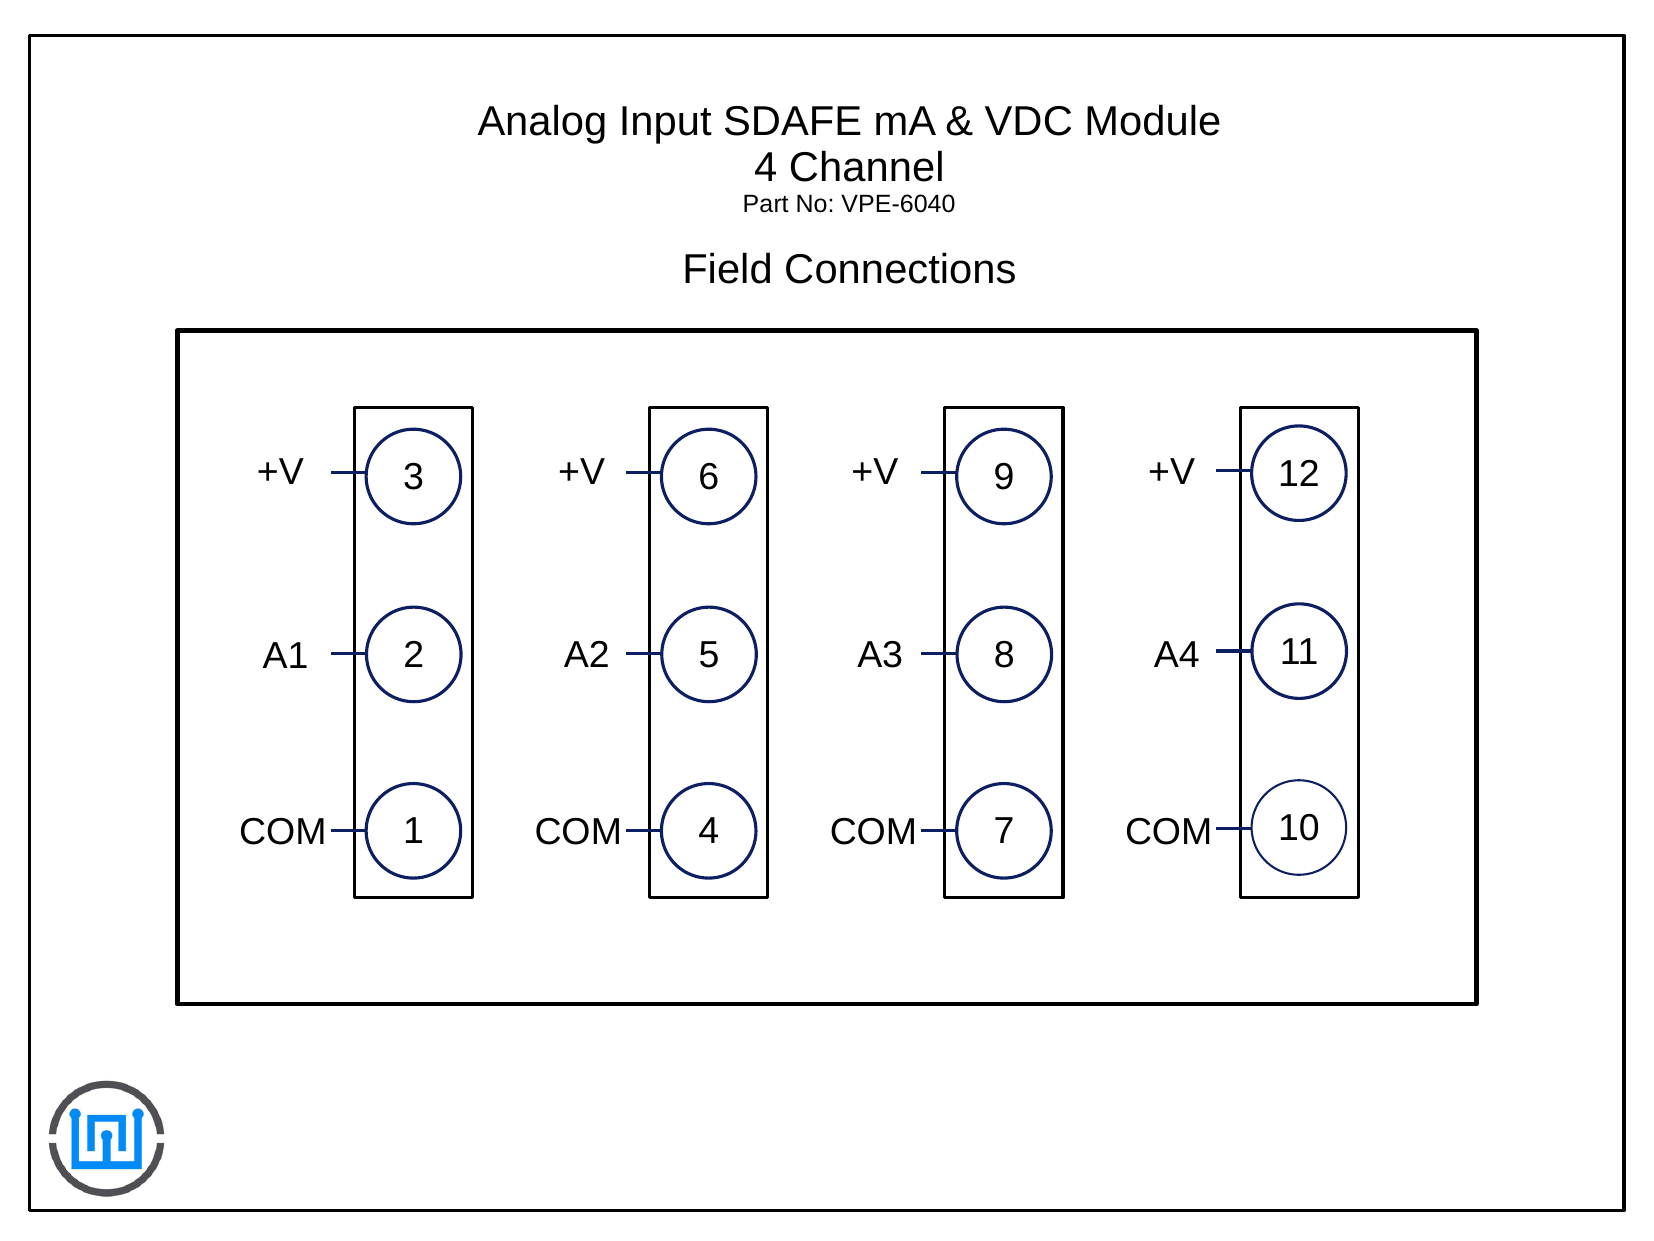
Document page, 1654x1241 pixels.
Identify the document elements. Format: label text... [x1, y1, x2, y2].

text_box 9 [956, 429, 1052, 524]
text_box +V [543, 442, 632, 514]
text_box A2 [549, 626, 629, 685]
text_box 10 [1251, 780, 1347, 875]
text_box A3 [842, 626, 923, 685]
text_box 1 [366, 783, 461, 879]
text_box 4 [661, 783, 756, 879]
text_box +V [836, 442, 926, 514]
text_box COM [815, 803, 933, 860]
text_box Analog Input SDAFE mA & VDC Module 4 Channel Part No: VPE-6040 Field Connections [462, 89, 1408, 394]
text_box A1 [248, 626, 328, 686]
text_box COM [519, 803, 637, 861]
text_box 5 [661, 607, 757, 702]
text_box COM [224, 803, 342, 861]
text_box 11 [1252, 603, 1347, 699]
text_box +V [242, 443, 331, 514]
text_box 3 [366, 429, 461, 524]
text_box 7 [956, 783, 1052, 879]
text_box 8 [957, 607, 1052, 702]
text_box 6 [661, 429, 756, 524]
text_box 12 [1251, 425, 1347, 521]
picture [35, 1068, 178, 1208]
text_box A4 [1139, 626, 1219, 685]
text_box COM [1110, 803, 1228, 860]
text_box +V [1133, 442, 1222, 514]
text_box 2 [366, 607, 462, 702]
